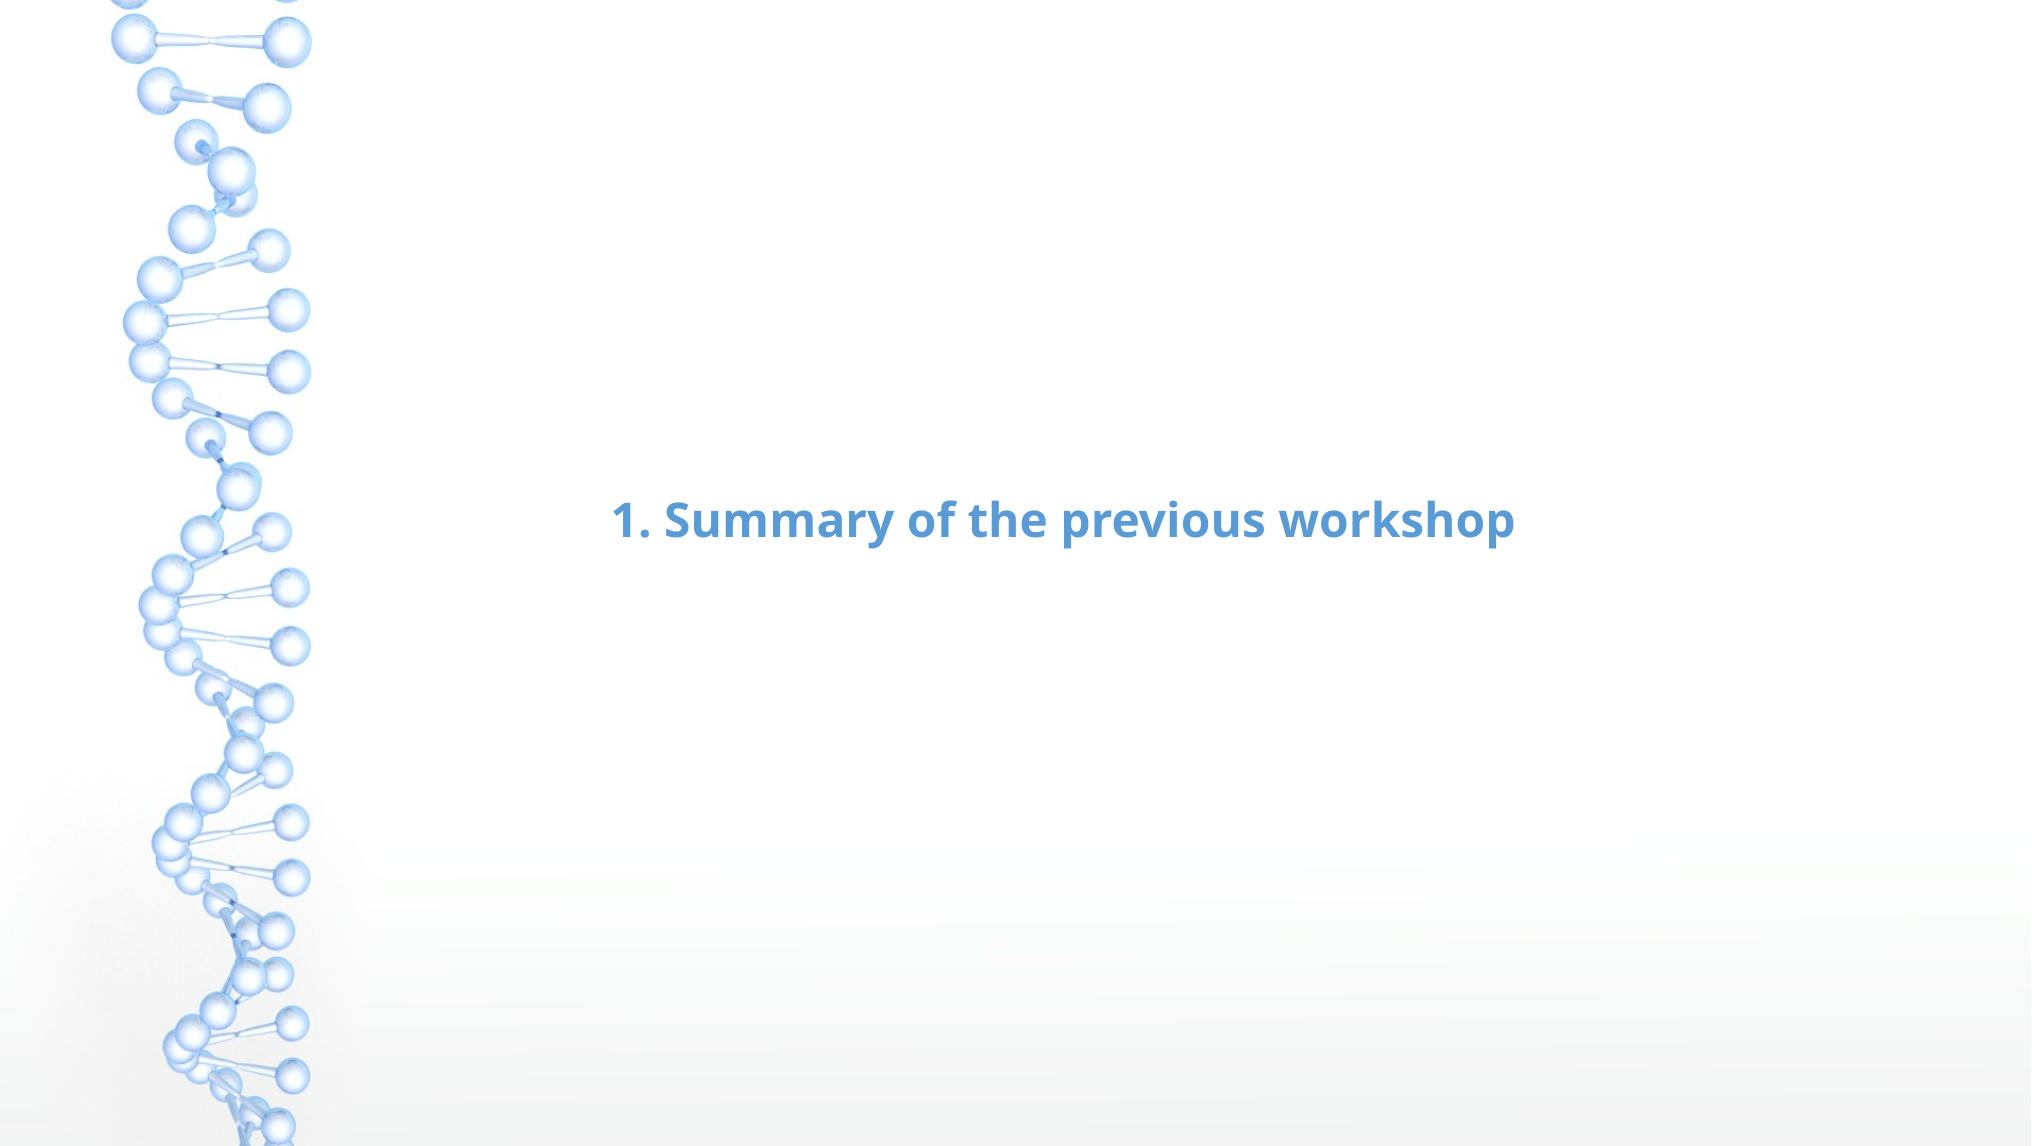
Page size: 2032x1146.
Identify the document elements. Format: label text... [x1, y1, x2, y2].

text_box 1. Summary of the previous workshop [610, 489, 1635, 584]
